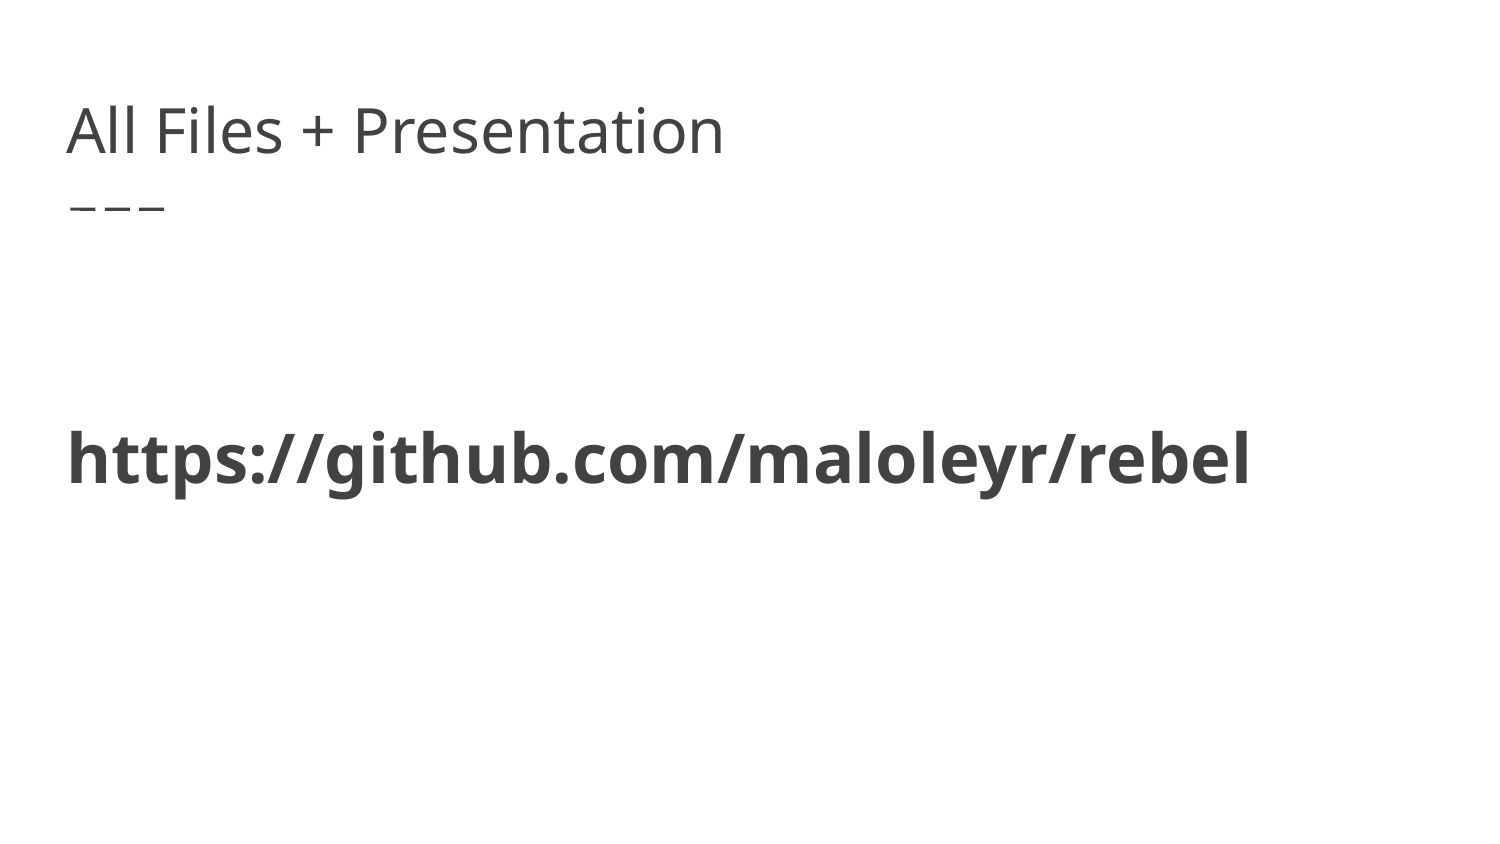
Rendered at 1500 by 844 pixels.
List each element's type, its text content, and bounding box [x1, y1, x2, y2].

title All Files + Presentation [51, 61, 1449, 182]
list https://github.com/maloleyr/rebel [51, 387, 1494, 750]
